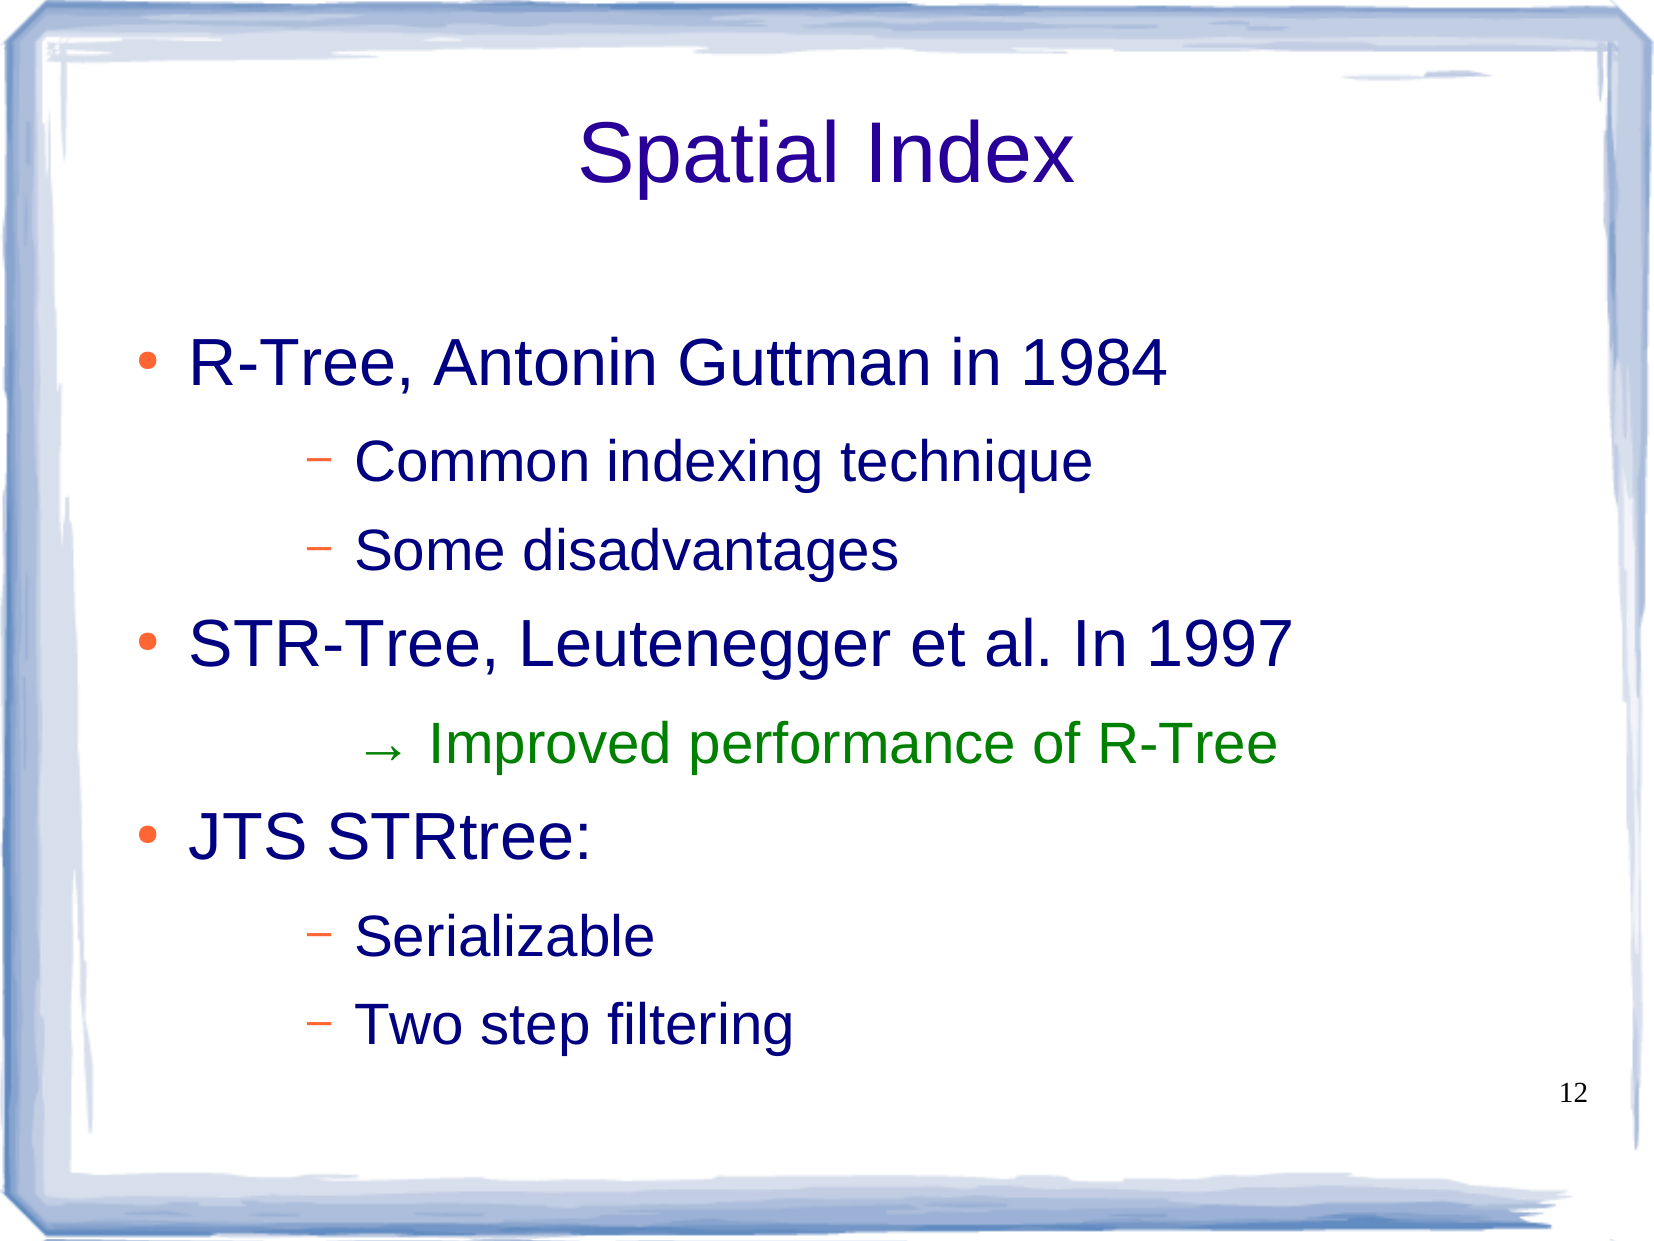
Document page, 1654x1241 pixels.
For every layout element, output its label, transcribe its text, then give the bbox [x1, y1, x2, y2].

picture [0, 0, 1654, 1241]
title Spatial Index [82, 49, 1571, 257]
list R-Tree, Antonin Guttman in 1984 Common indexing technique Some disadvantages STR-Tree, Leutenegger et al. In 1997 → Improved performance of R-Tree JTS STRtree: Serializable Two step filtering [118, 324, 1571, 1058]
